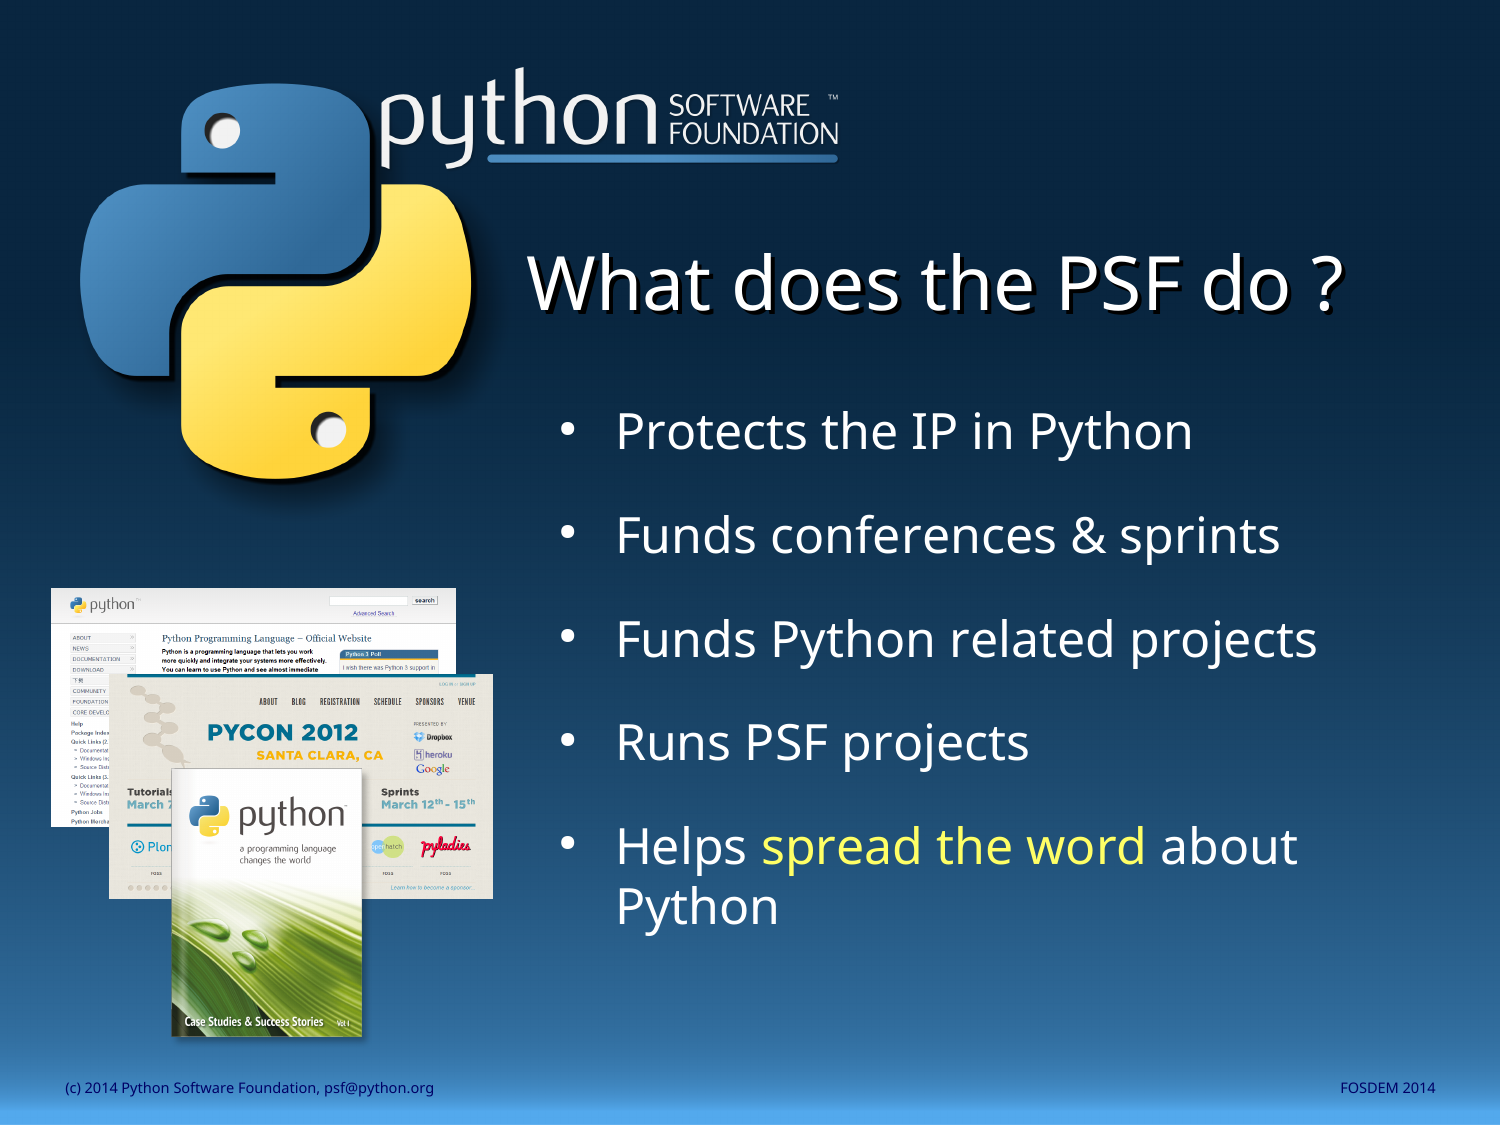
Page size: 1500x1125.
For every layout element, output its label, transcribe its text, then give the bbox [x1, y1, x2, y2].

list Protects the IP in Python Funds conferences & sprints Funds Python related projects Runs PSF projects Helps spread the word about Python [544, 392, 1388, 1006]
picture [0, 0, 1500, 1125]
title What does the PSF do ? [512, 185, 1388, 377]
